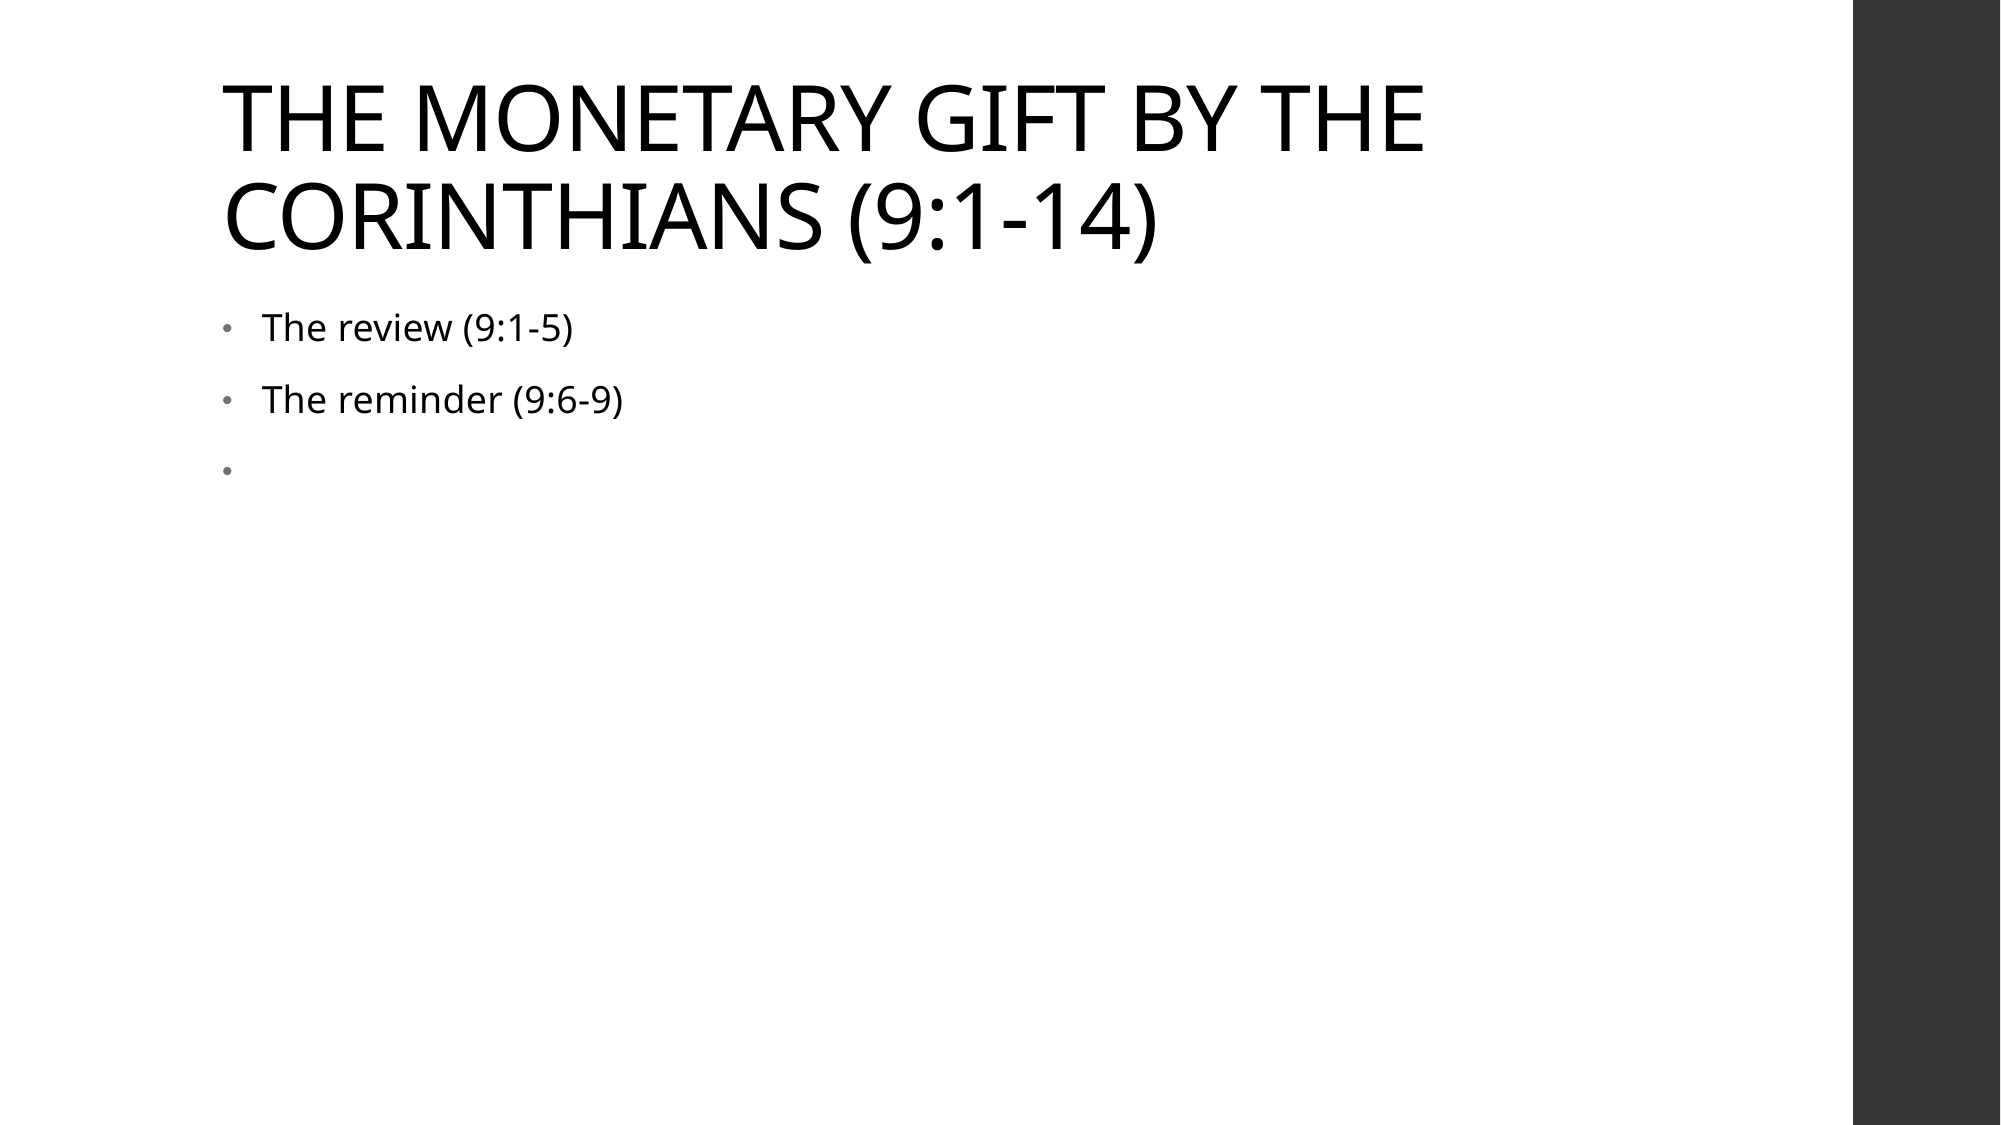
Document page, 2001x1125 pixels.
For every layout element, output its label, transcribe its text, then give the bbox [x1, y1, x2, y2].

list The review (9:1-5) The reminder (9:6-9) [206, 299, 1617, 1014]
title THE MONETARY GIFT BY THE CORINTHIANS (9:1-14) [206, 60, 1797, 278]
